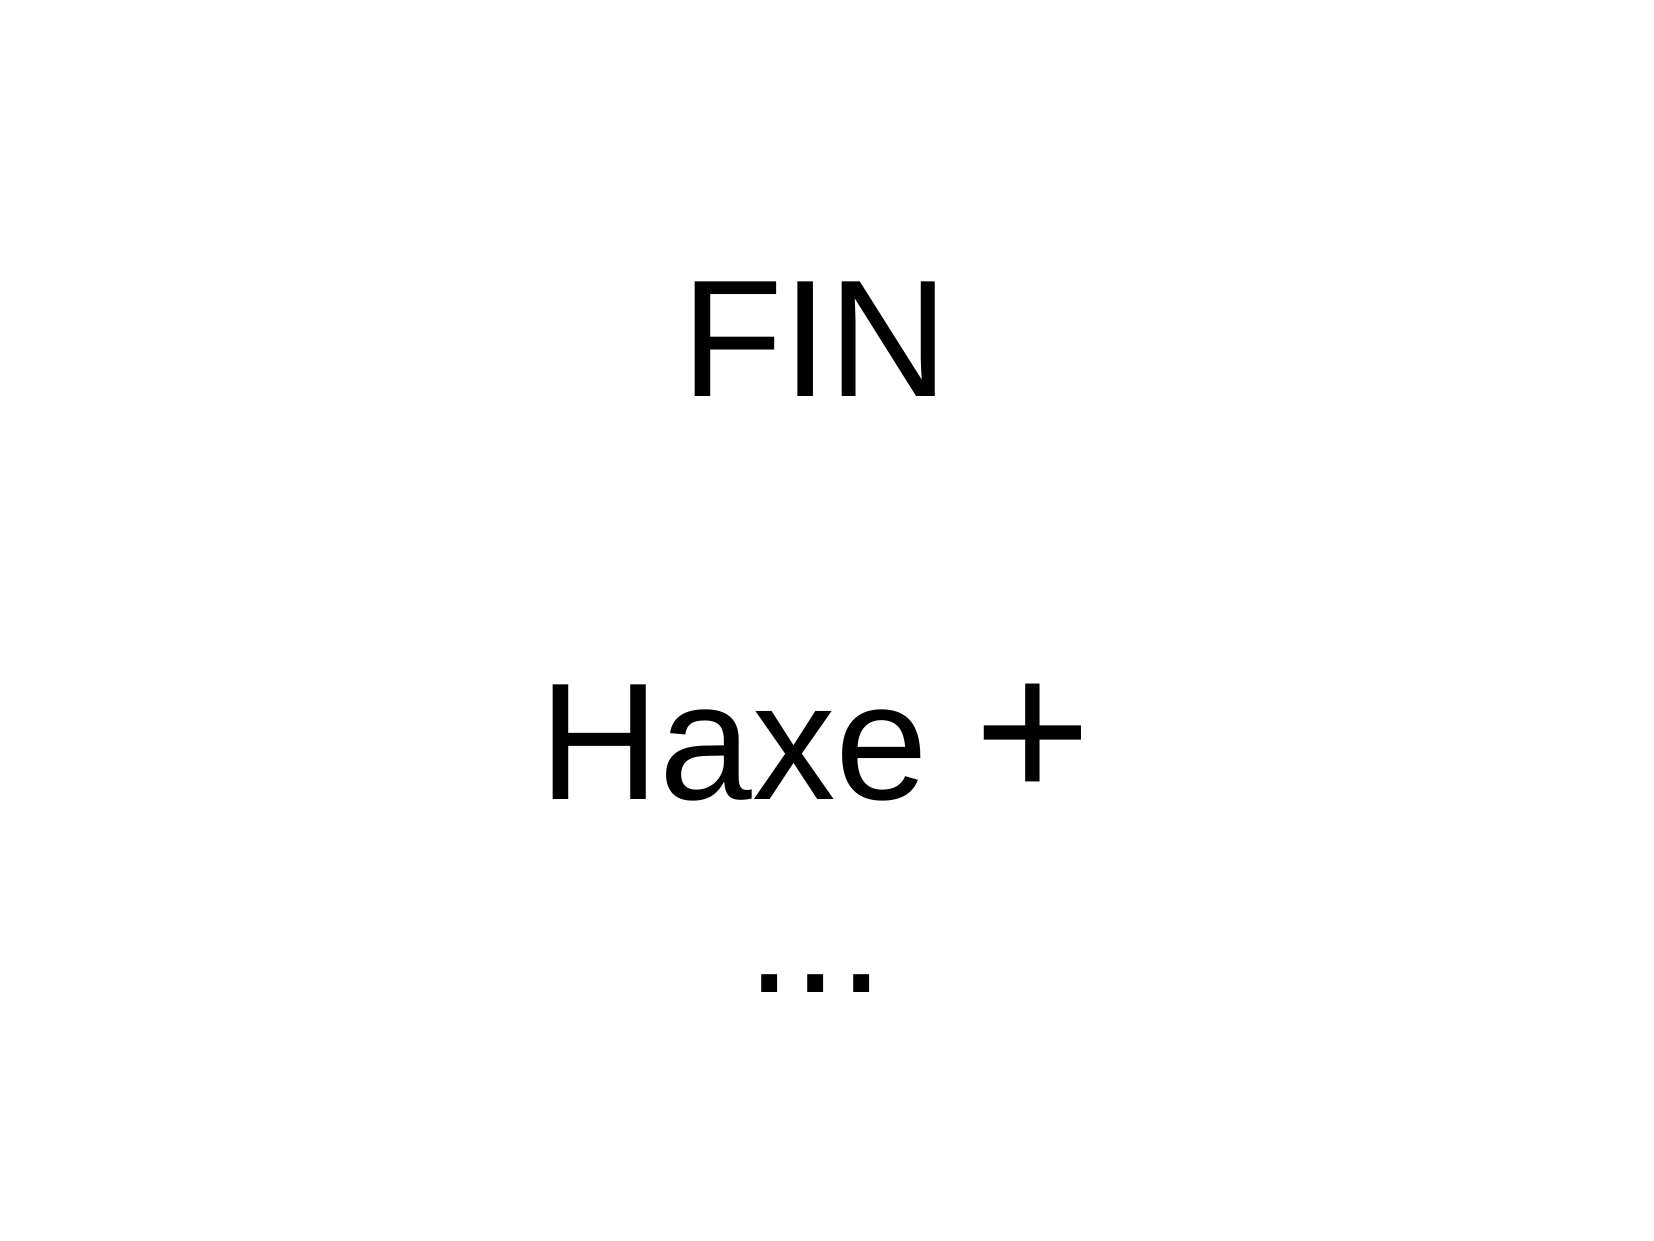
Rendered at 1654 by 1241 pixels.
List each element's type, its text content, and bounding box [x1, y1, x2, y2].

text_box FIN Haxe + ... [524, 238, 1125, 1036]
